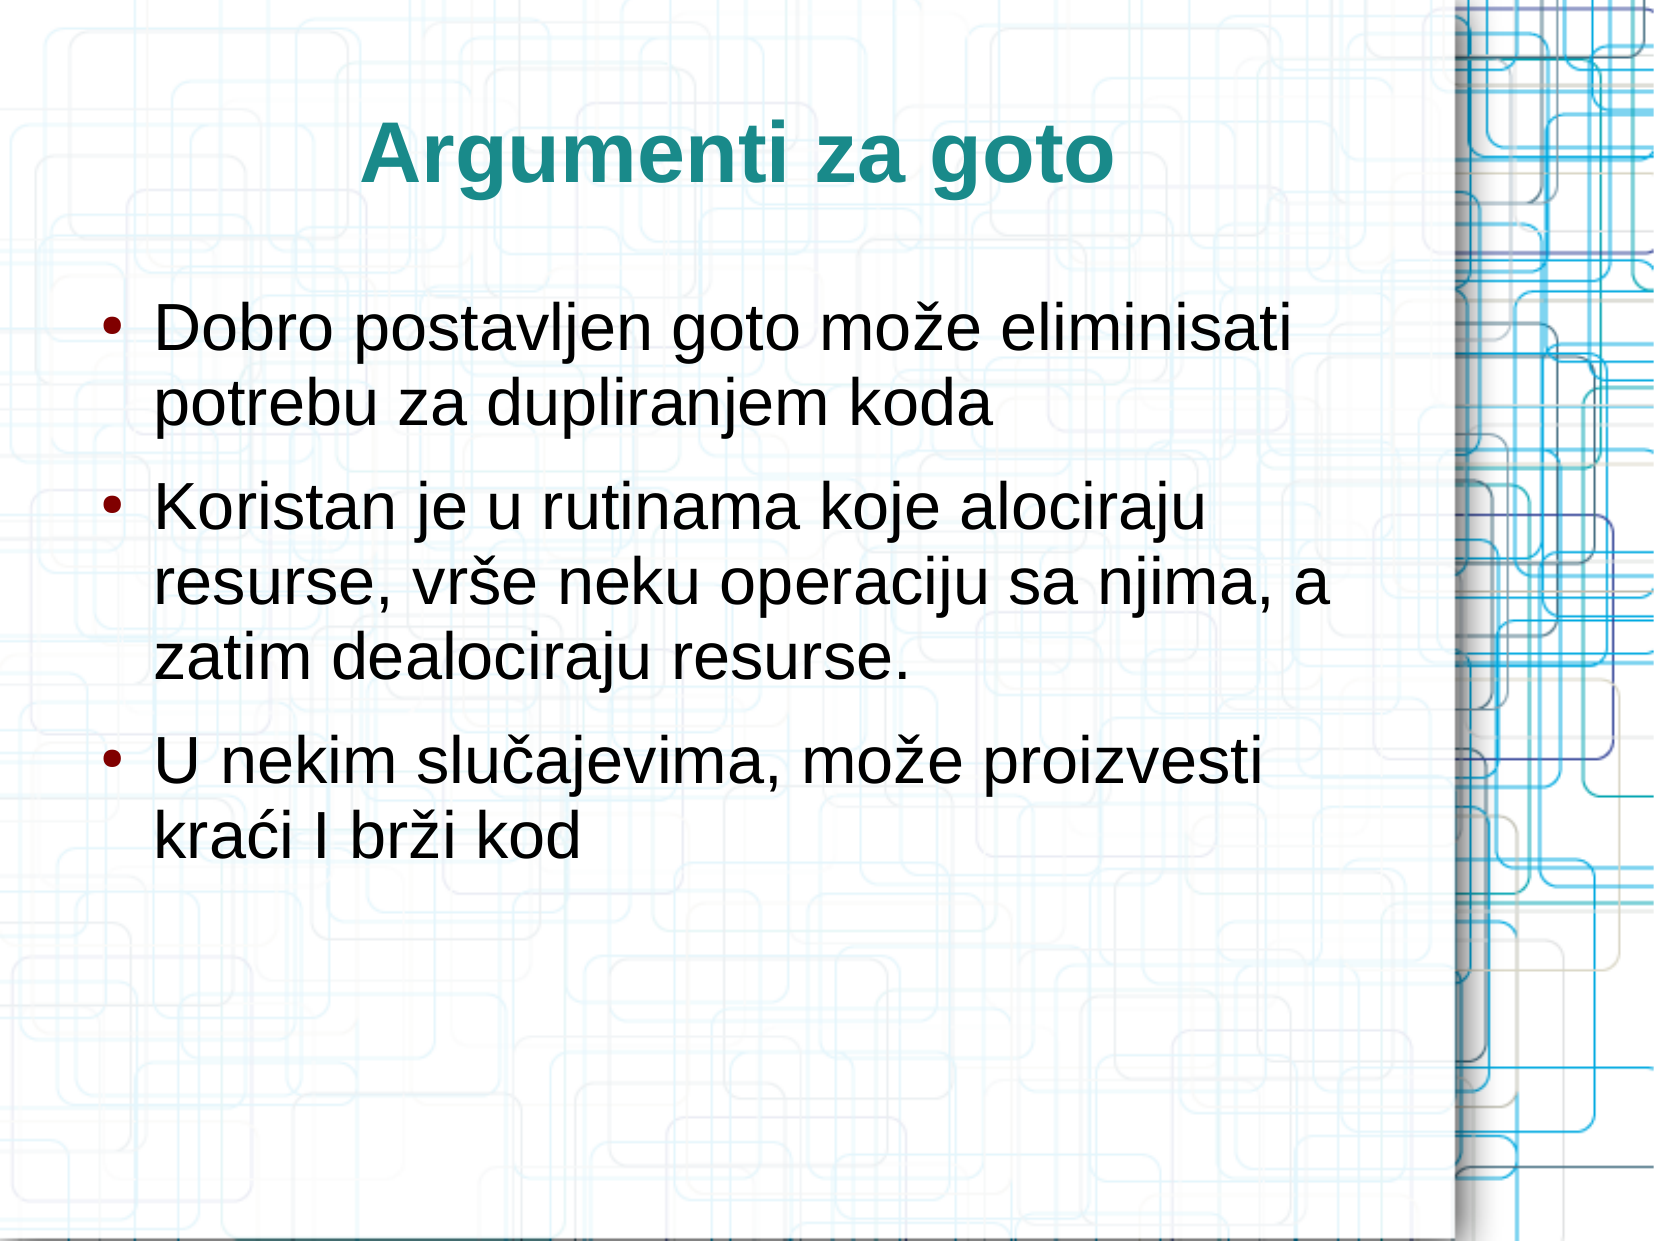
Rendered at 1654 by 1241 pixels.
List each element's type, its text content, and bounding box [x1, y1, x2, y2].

picture [0, 0, 1654, 1241]
list Dobro postavljen goto može eliminisati potrebu za dupliranjem koda Koristan je u rutinama koje alociraju resurse, vrše neku operaciju sa njima, a zatim dealociraju resurse. U nekim slučajevima, može proizvesti kraći I brži kod [82, 290, 1418, 1109]
title Argumenti za goto [59, 49, 1418, 257]
